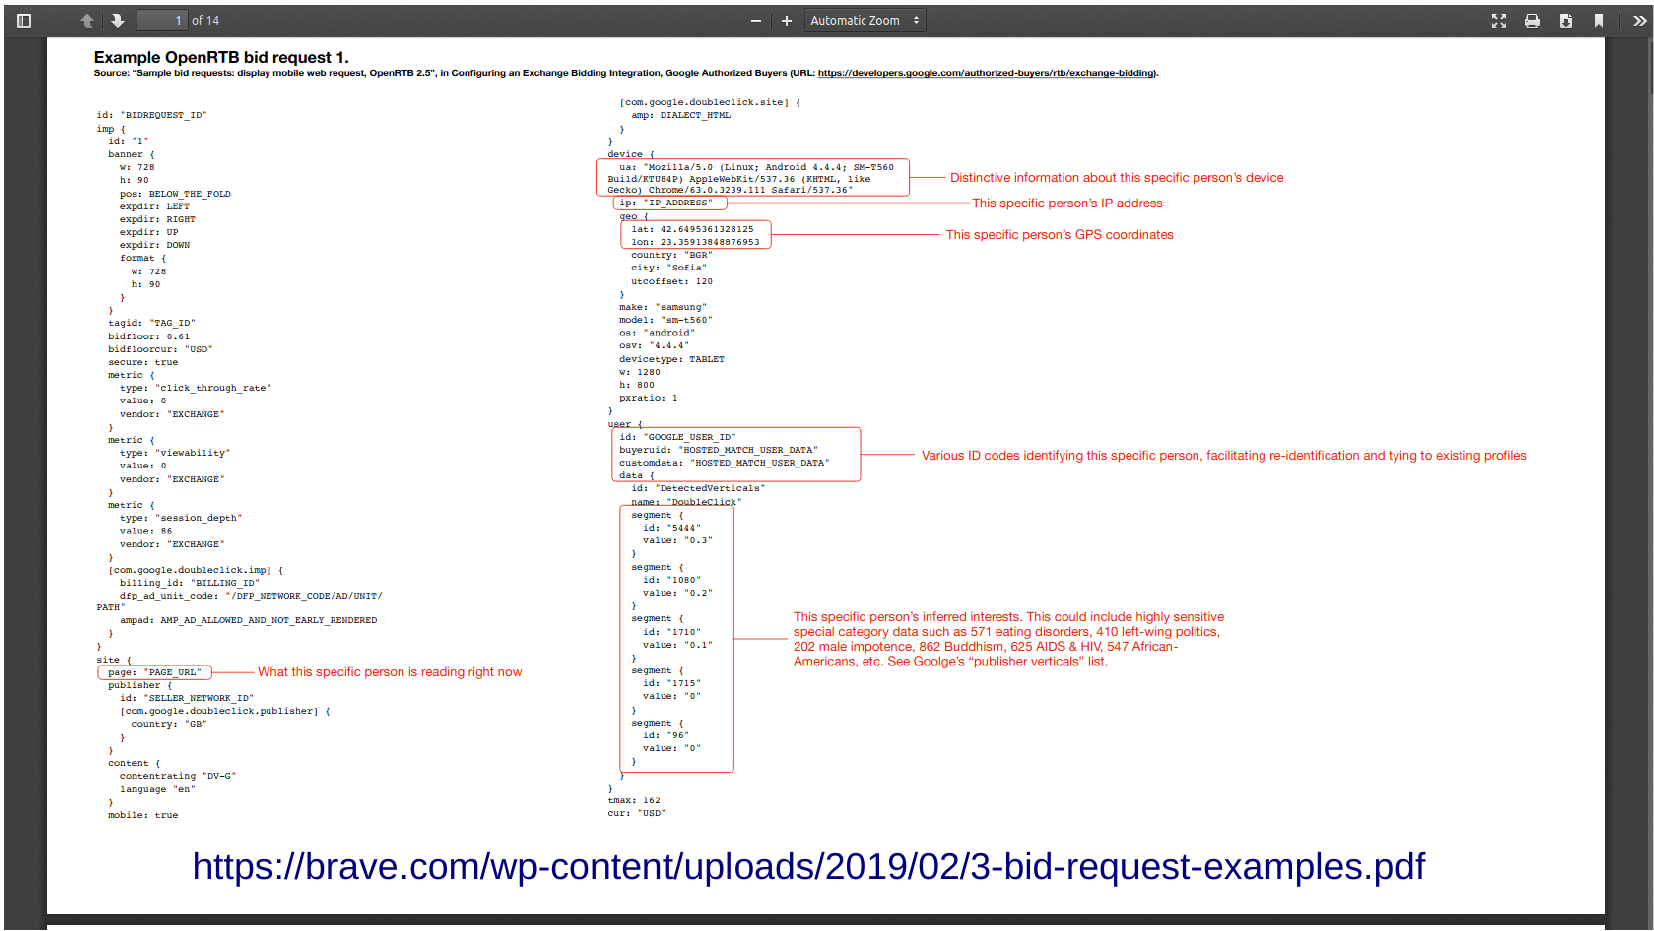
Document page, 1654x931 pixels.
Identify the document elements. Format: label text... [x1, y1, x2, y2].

picture [4, 5, 1654, 930]
text_box https://brave.com/wp-content/uploads/2019/02/3-bid-request-examples.pdf [177, 838, 1441, 896]
